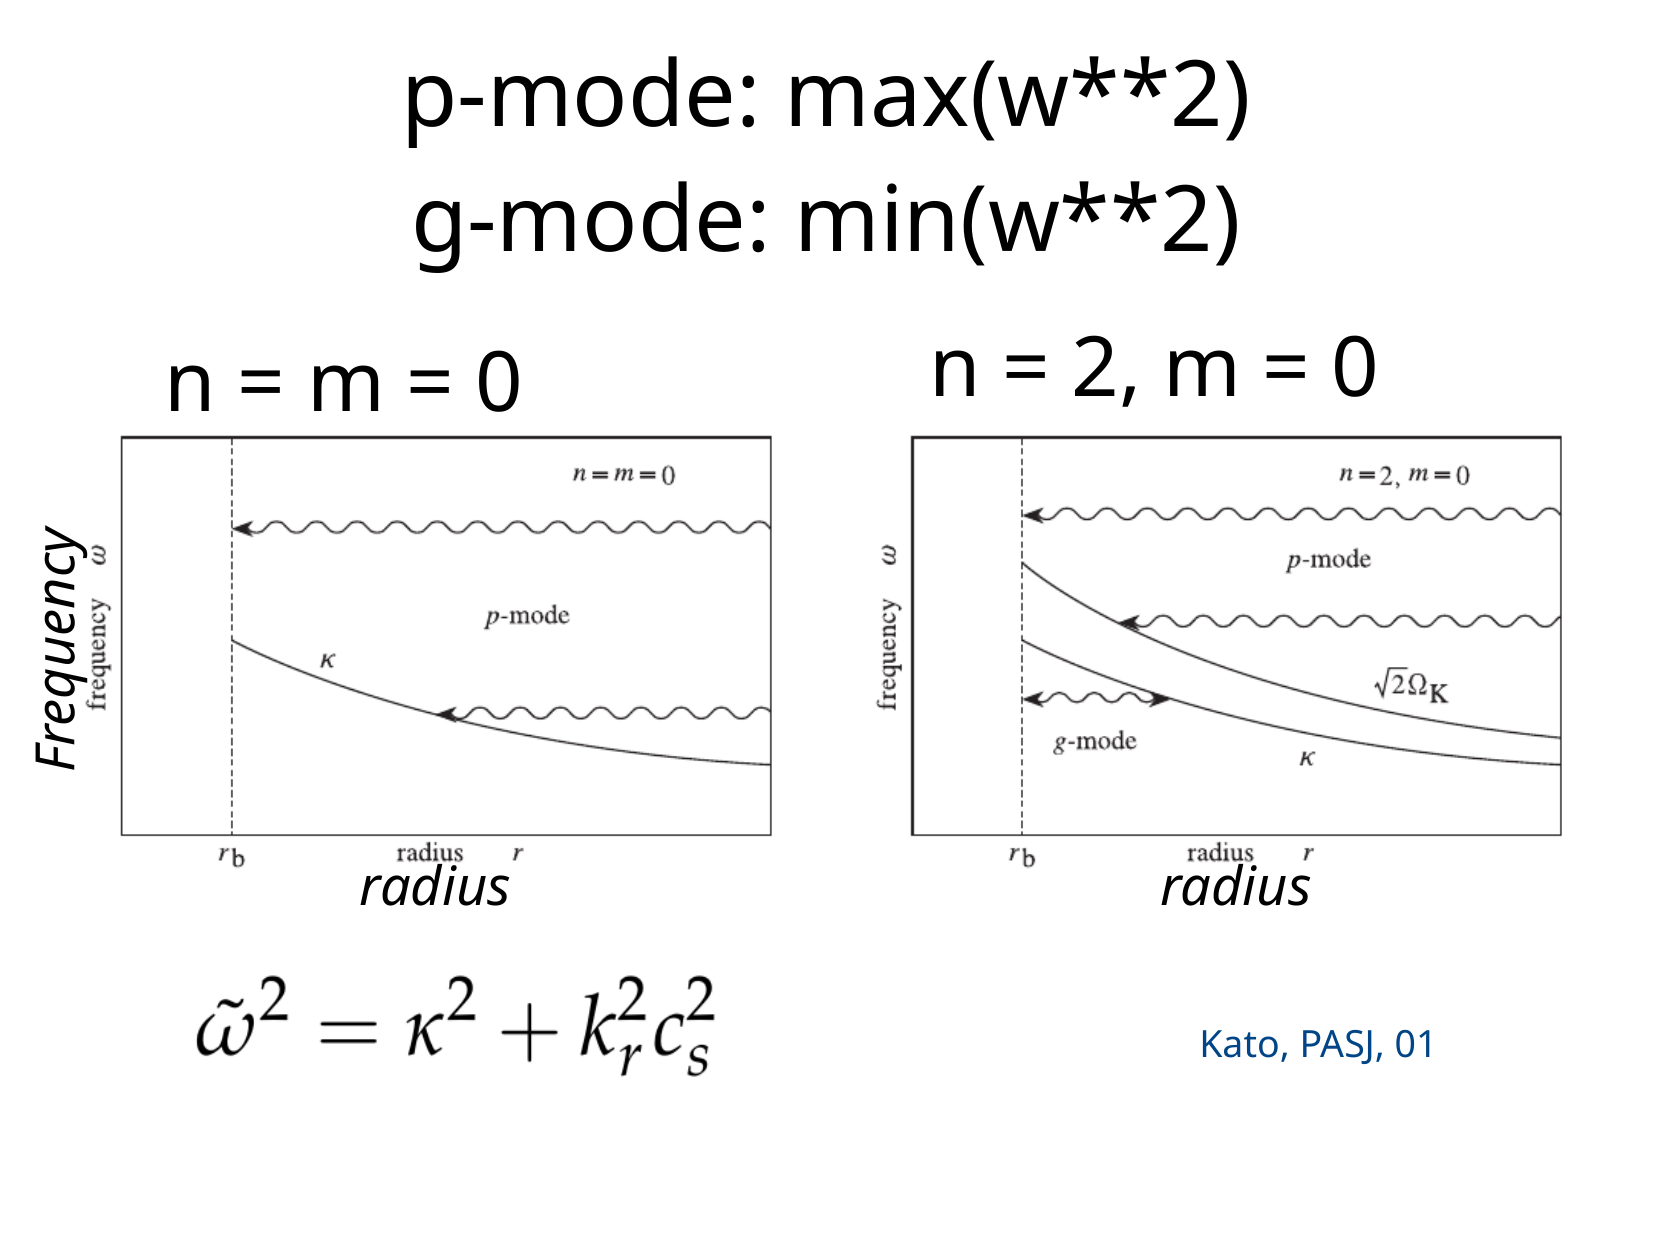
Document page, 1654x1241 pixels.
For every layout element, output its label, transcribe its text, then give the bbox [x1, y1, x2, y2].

text_box n = 2, m = 0 [914, 300, 1590, 437]
text_box Frequency [9, 427, 104, 788]
text_box Kato, PASJ, 01 [1184, 1010, 1515, 1081]
text_box radius [1145, 840, 1335, 935]
picture [180, 959, 744, 1096]
picture [63, 427, 1588, 876]
text_box radius [344, 840, 534, 935]
title p-mode: max(w**2) g-mode: min(w**2) [82, 19, 1571, 287]
text_box n = m = 0 [149, 315, 825, 452]
